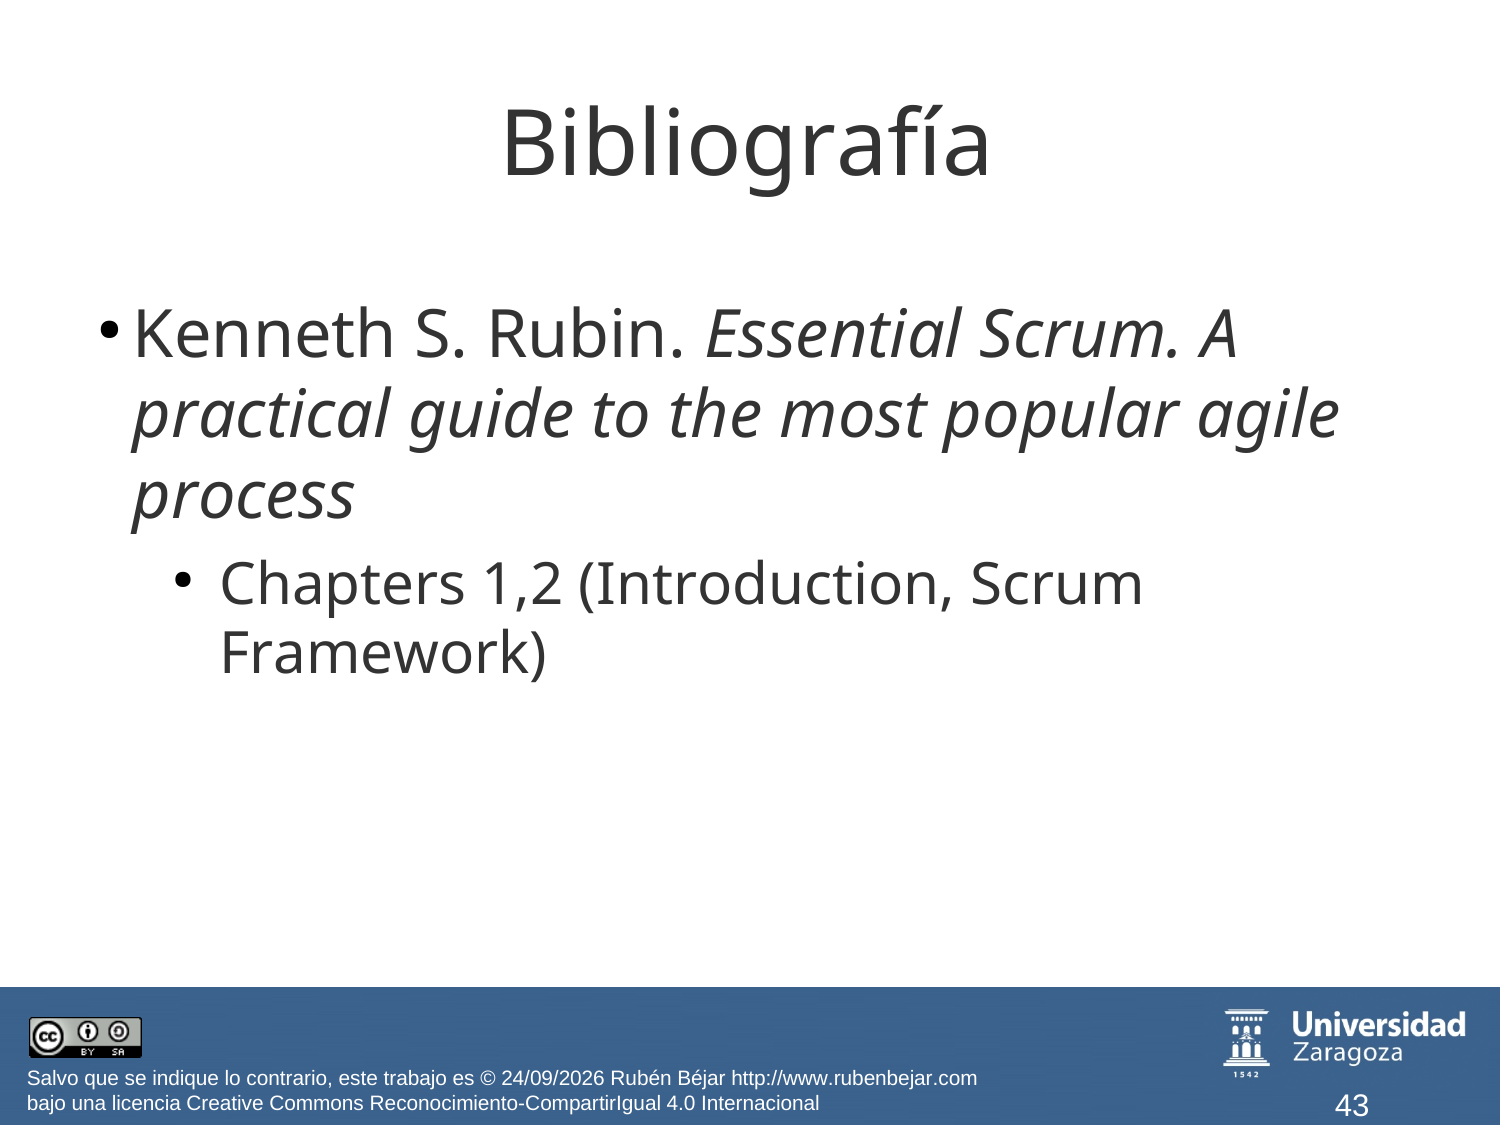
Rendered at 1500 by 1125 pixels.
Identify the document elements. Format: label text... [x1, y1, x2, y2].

list Kenneth S. Rubin. Essential Scrum. A practical guide to the most popular agile process Chapters 1,2 (Introduction, Scrum Framework) [82, 283, 1418, 936]
title Bibliografía [74, 21, 1420, 257]
picture [0, 987, 1500, 1125]
